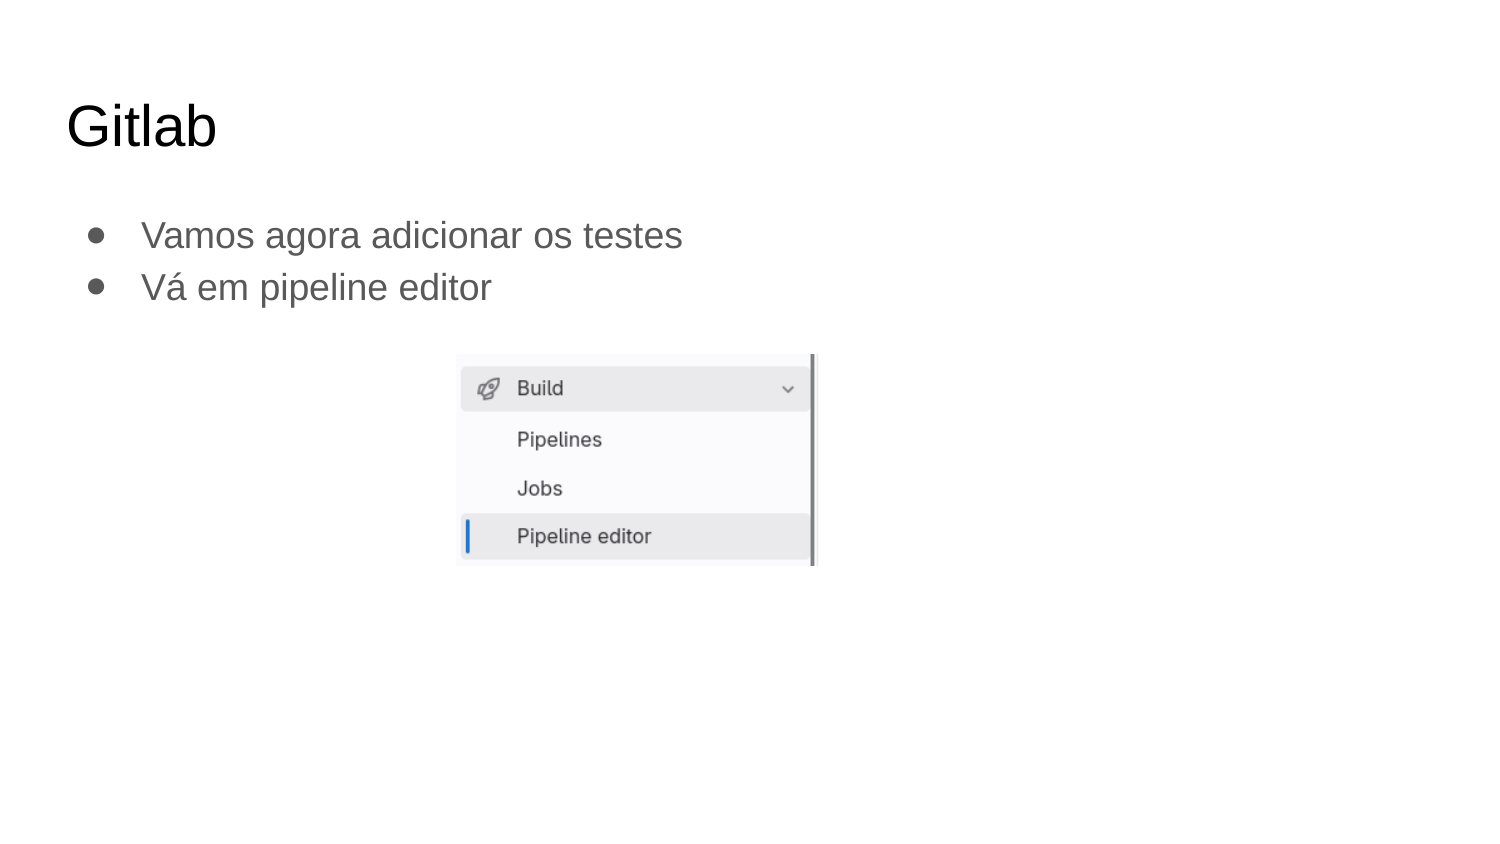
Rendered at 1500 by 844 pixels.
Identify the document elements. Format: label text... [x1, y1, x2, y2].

picture [456, 354, 827, 566]
list Vamos agora adicionar os testes Vá em pipeline editor [51, 189, 1489, 750]
title Gitlab [51, 72, 1449, 167]
